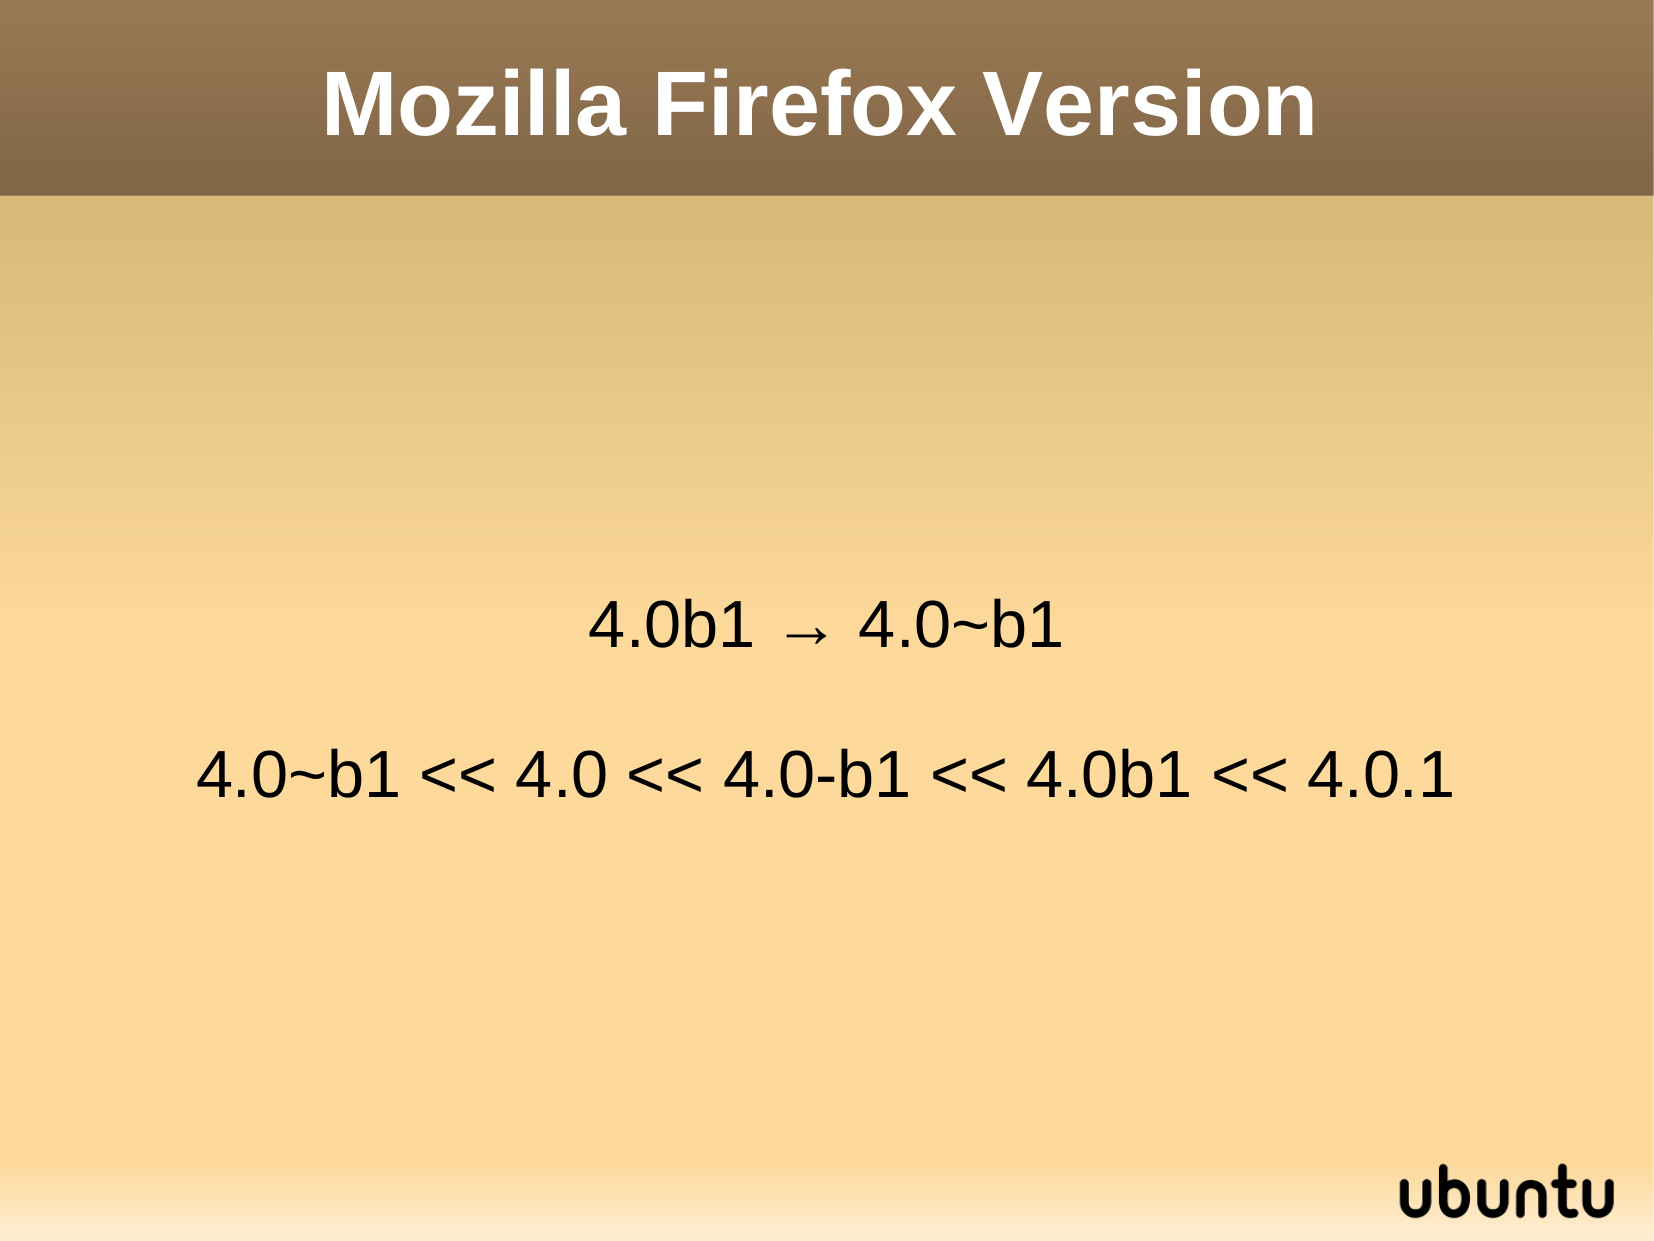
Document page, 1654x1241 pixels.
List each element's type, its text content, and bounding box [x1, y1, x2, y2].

subtitle 4.0b1 → 4.0~b1 4.0~b1 << 4.0 << 4.0-b1 << 4.0b1 << 4.0.1 [82, 290, 1571, 1109]
picture [0, 0, 1654, 1241]
title Mozilla Firefox Version [76, 7, 1565, 200]
